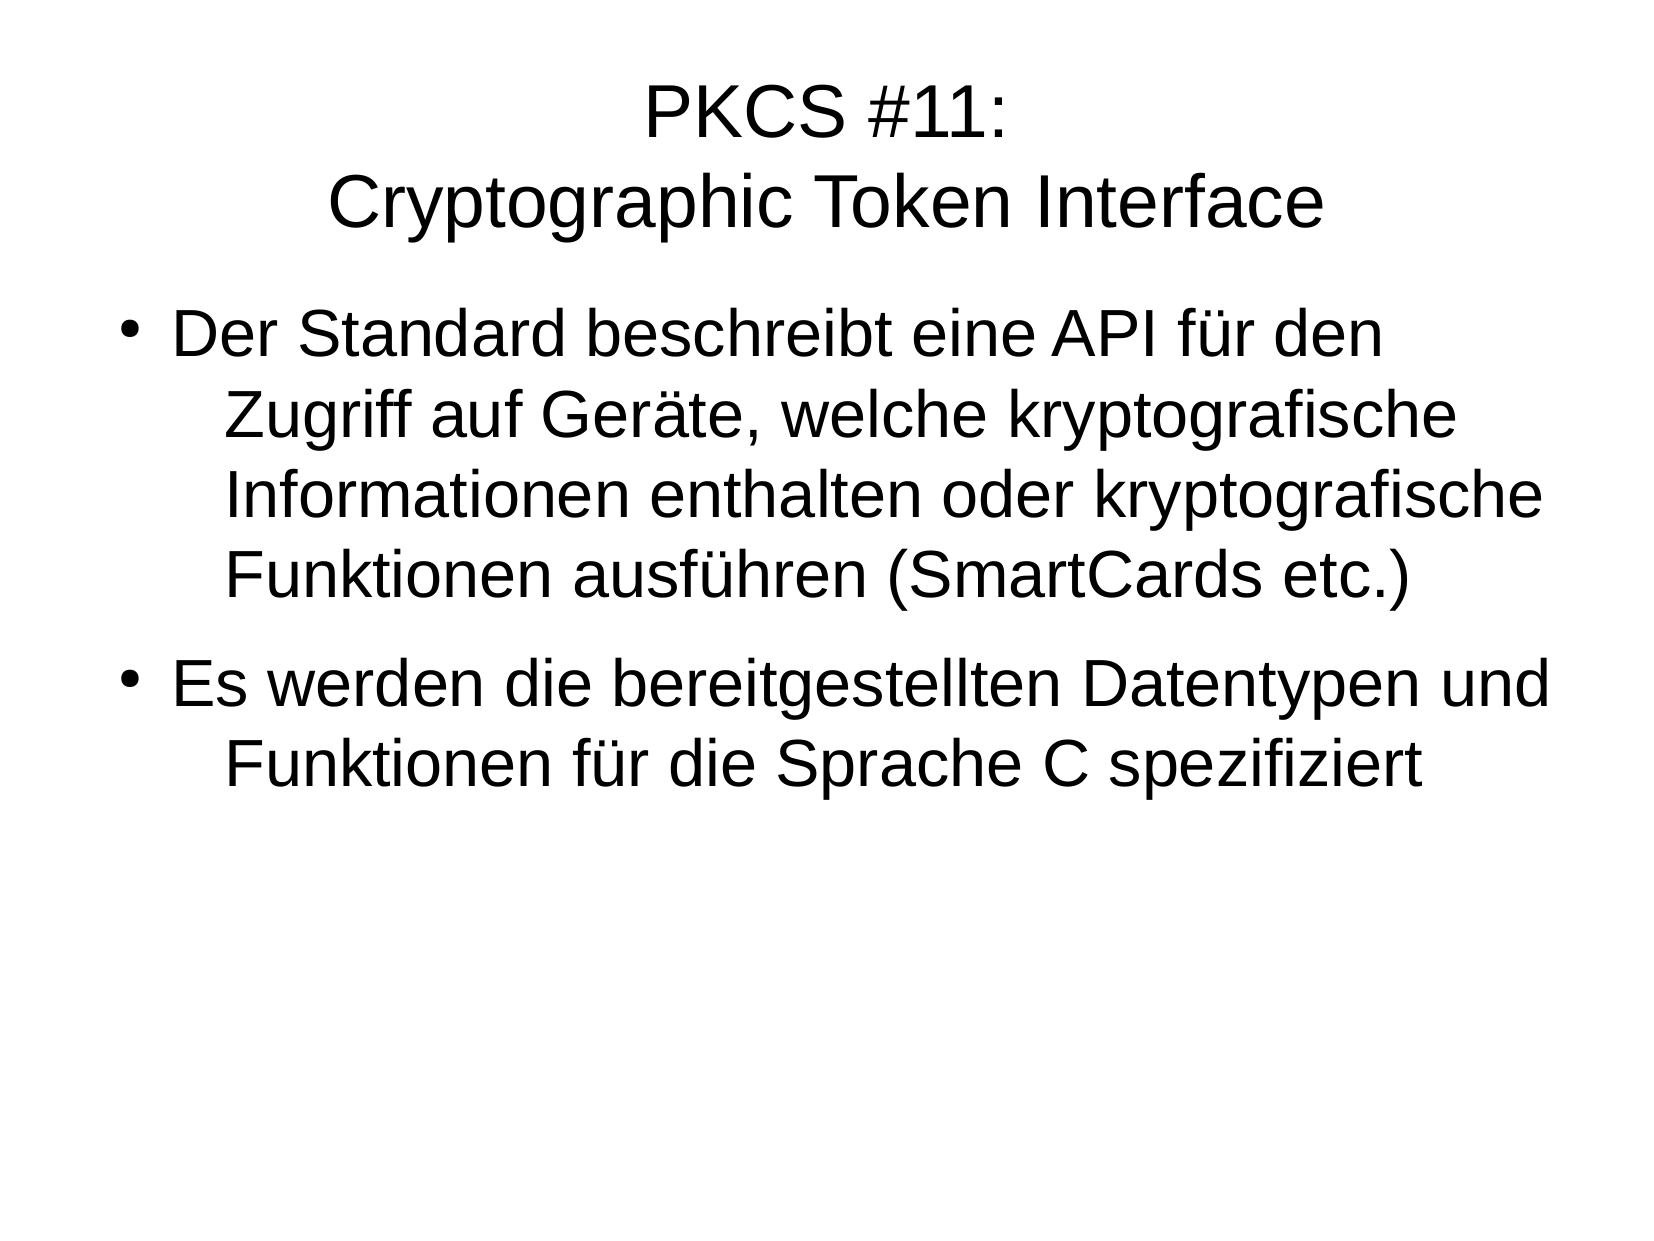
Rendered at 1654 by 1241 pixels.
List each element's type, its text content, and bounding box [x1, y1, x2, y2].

list Der Standard beschreibt eine API für den Zugriff auf Geräte, welche kryptografische Informationen enthalten oder kryptografische Funktionen ausführen (SmartCards etc.) Es werden die bereitgestellten Datentypen und Funktionen für die Sprache C spezifiziert [82, 290, 1571, 1010]
title PKCS #11: Cryptographic Token Interface [82, 49, 1571, 257]
